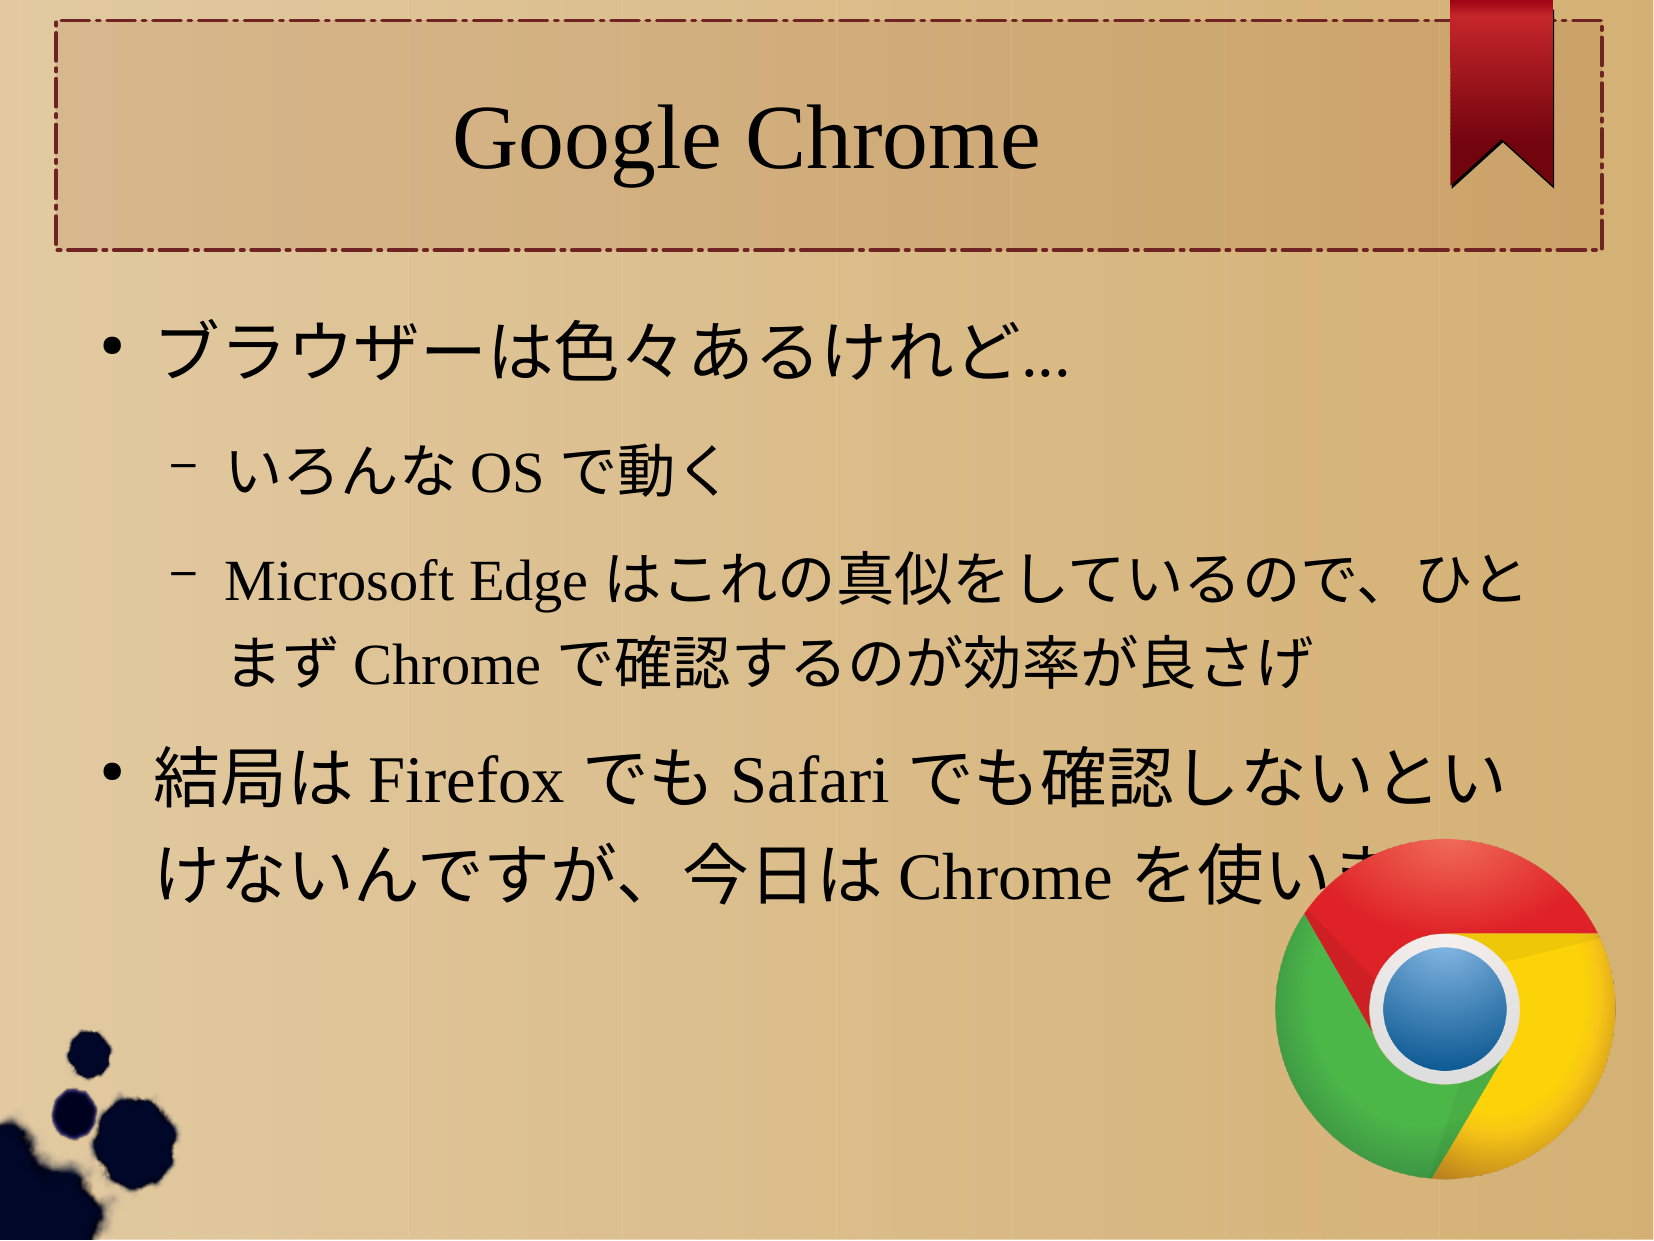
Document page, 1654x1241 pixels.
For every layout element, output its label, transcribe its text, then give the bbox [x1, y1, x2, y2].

title Google Chrome [82, 47, 1412, 229]
list ブラウザーは色々あるけれど... いろんな OS で動く Microsoft Edge はこれの真似をしているので、ひとまず Chrome で確認するのが効率が良さげ 結局は Firefox でも Safari でも確認しないといけないんですが、今日は Chrome を使います [82, 299, 1571, 1019]
picture [1274, 838, 1616, 1180]
